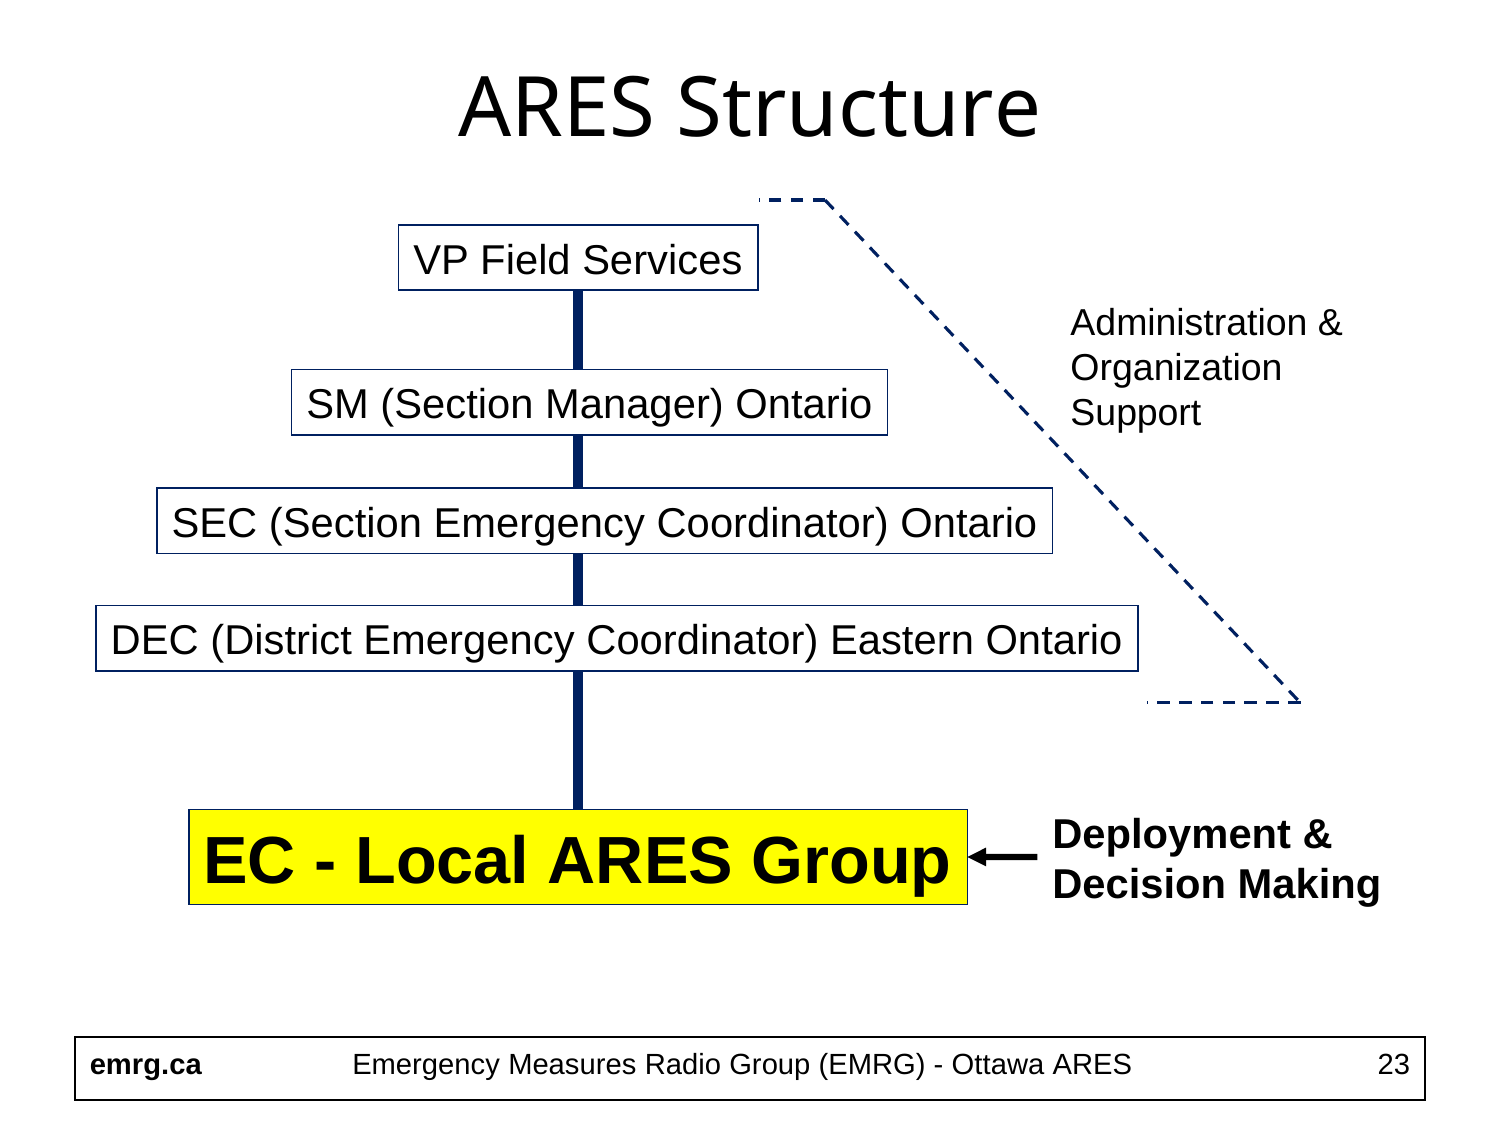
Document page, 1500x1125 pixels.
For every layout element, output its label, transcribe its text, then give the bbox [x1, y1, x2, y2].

text_box Deployment & Decision Making [1037, 799, 1426, 915]
text_box DEC (District Emergency Coordinator) Eastern Ontario [95, 605, 1138, 672]
text_box VP Field Services [398, 224, 758, 291]
text_box SM (Section Manager) Ontario [291, 369, 888, 436]
text_box <number> [1246, 1037, 1426, 1103]
text_box Administration & Organization Support [1055, 290, 1374, 441]
text_box EC - Local ARES Group [188, 809, 968, 905]
title ARES Structure [75, 45, 1426, 163]
text_box SEC (Section Emergency Coordinator) Ontario [156, 488, 1053, 554]
text_box Emergency Measures Radio Group (EMRG) - Ottawa ARES [247, 1037, 1238, 1103]
